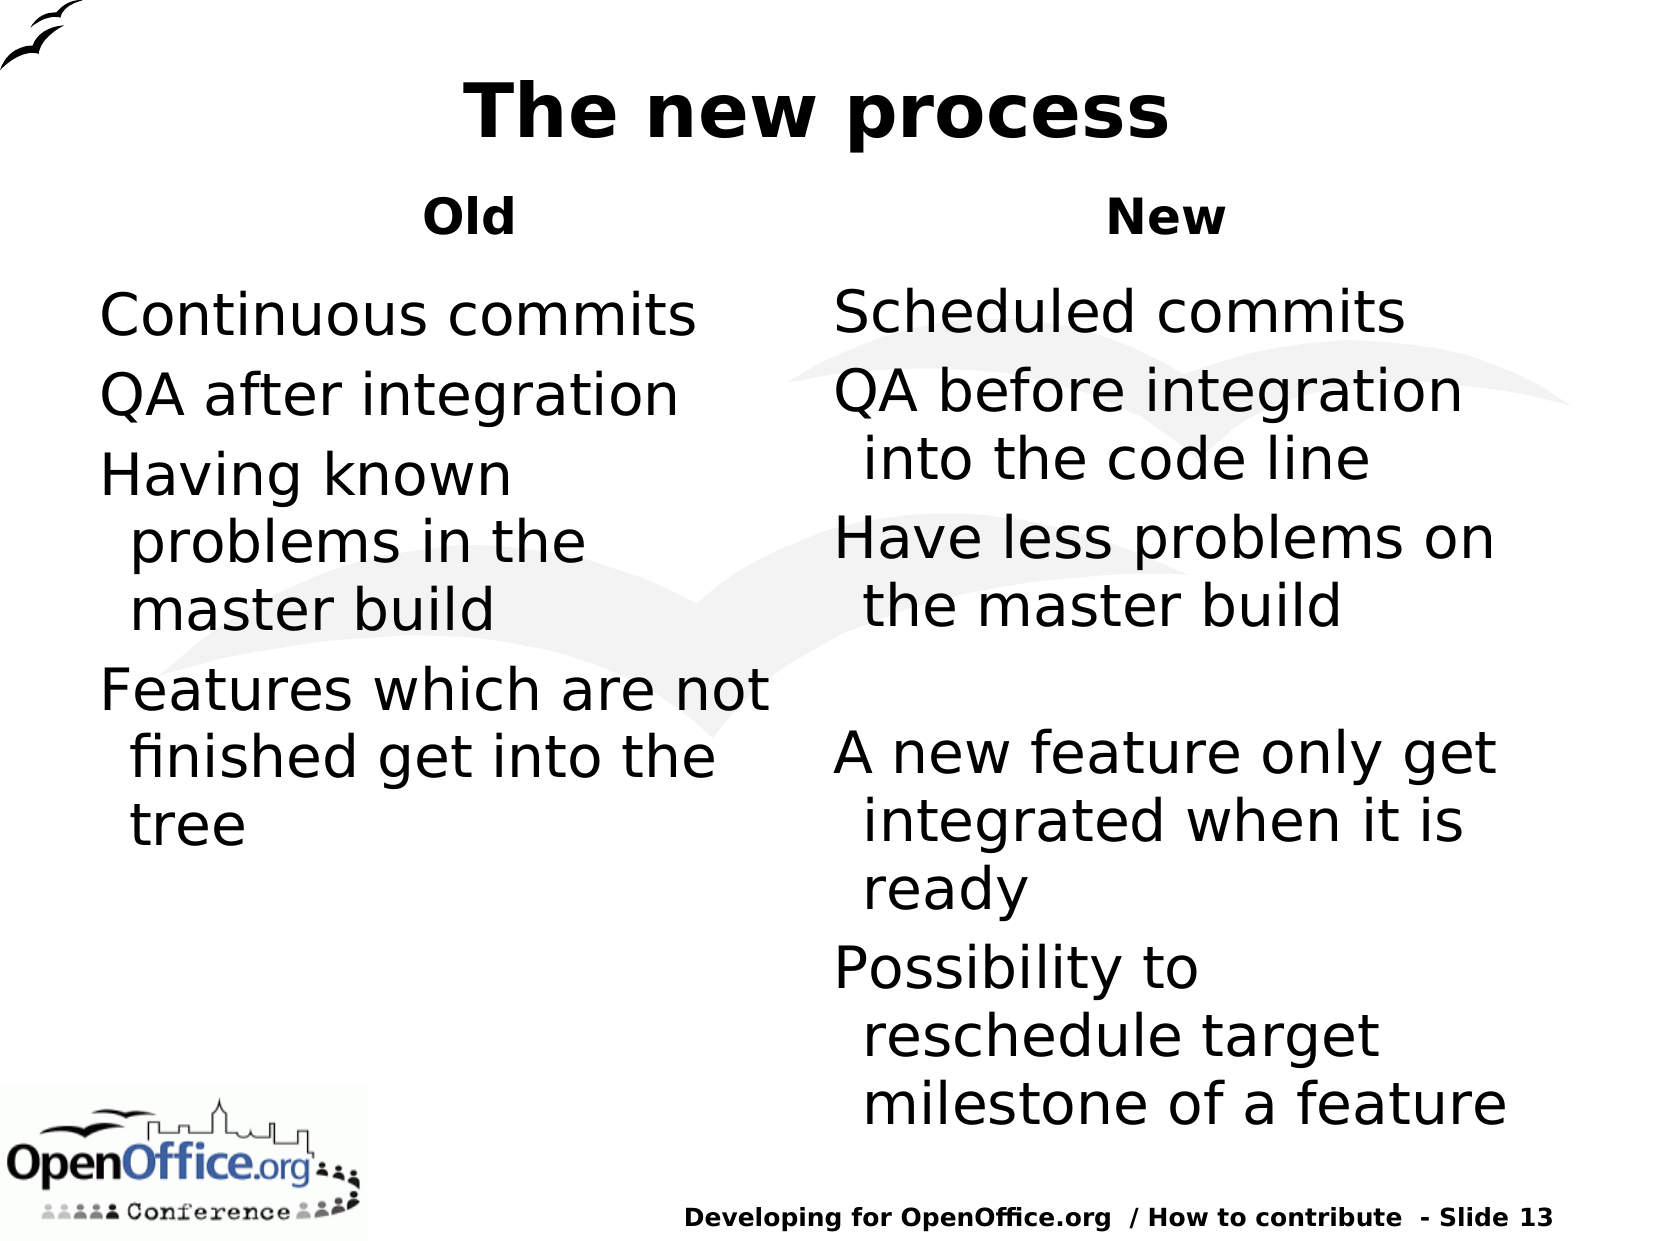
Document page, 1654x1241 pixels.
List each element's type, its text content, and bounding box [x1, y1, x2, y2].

title New [815, 169, 1519, 265]
title The new process [111, 33, 1524, 191]
picture [0, 1086, 367, 1241]
title Old [118, 169, 815, 265]
list Scheduled commits QA before integration into the code line Have less problems on the master build A new feature only get integrated when it is ready Possibility to reschedule target milestone of a feature [833, 278, 1529, 1207]
list Continuous commits QA after integration Having known problems in the master build Features which are not finished get into the tree [99, 281, 796, 1108]
